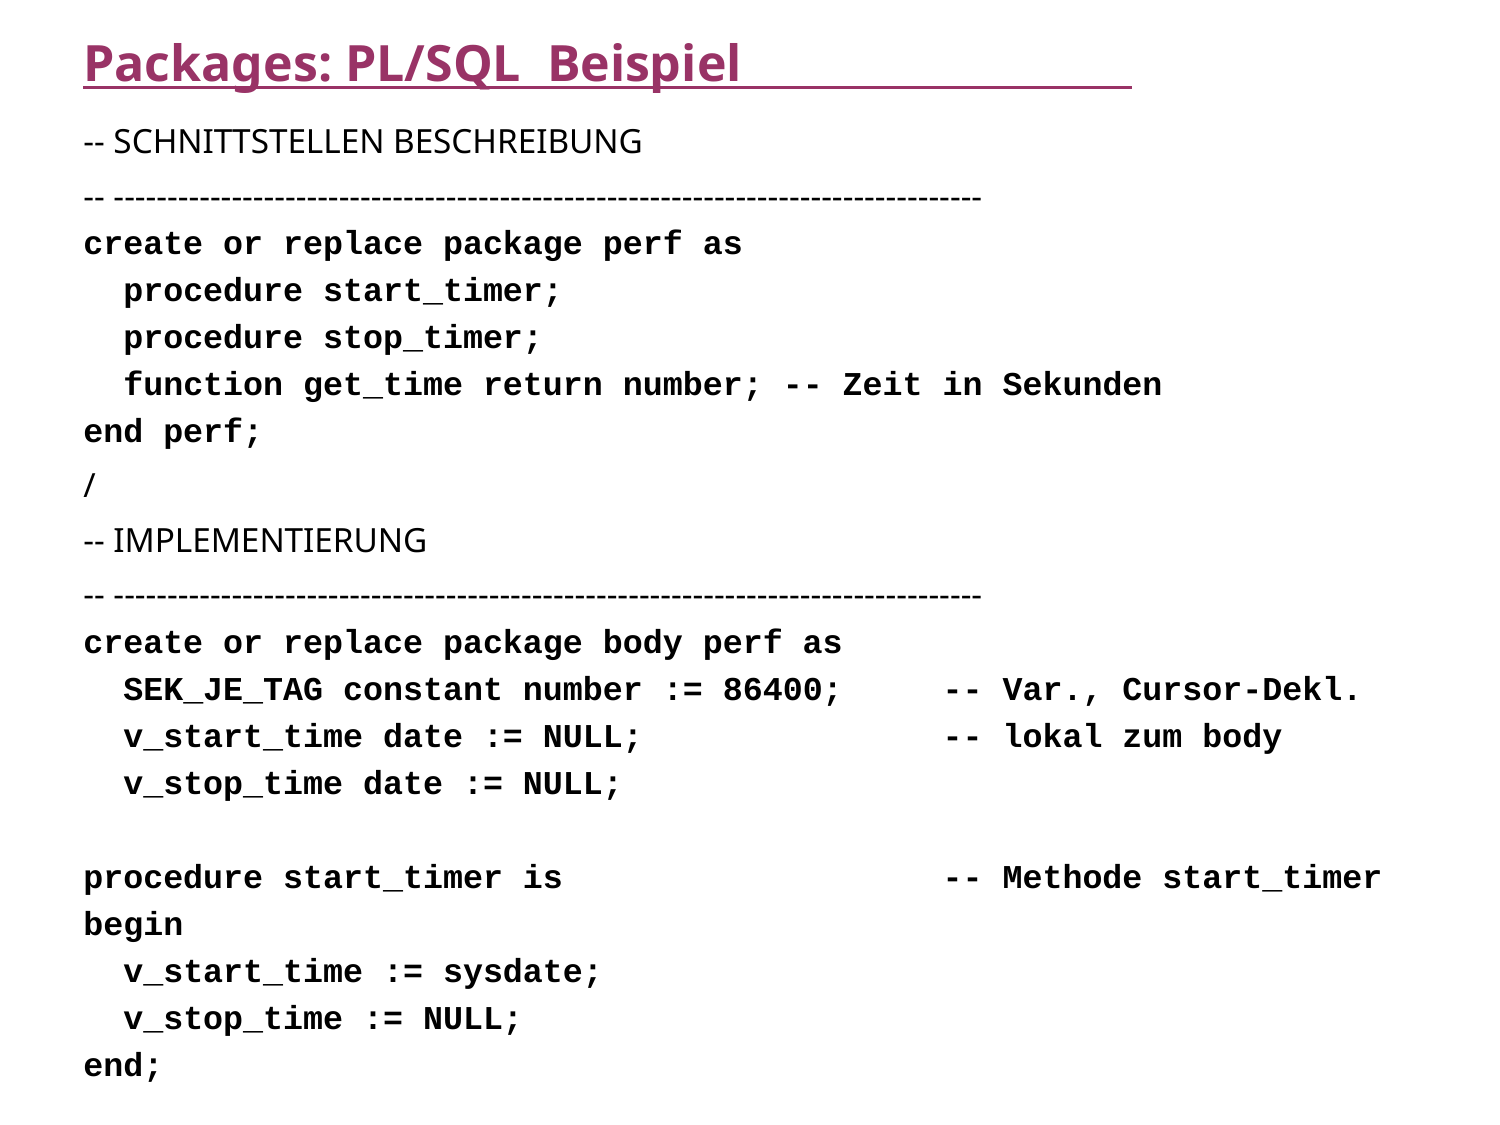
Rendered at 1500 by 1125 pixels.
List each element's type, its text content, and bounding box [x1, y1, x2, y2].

title Packages: PL/SQL Beispiel [83, 0, 1359, 118]
list -- SCHNITTSTELLEN BESCHREIBUNG -- --------------------------------------------------------------------------------- create or replace package perf as procedure start_timer; procedure stop_timer; function get_time return number; -- Zeit in Sekunden end perf; / -- IMPLEMENTIERUNG -- --------------------------------------------------------------------------------- create or replace package body perf as SEK_JE_TAG constant number := 86400; -- Var., Cursor-Dekl. v_start_time date := NULL; -- lokal zum body v_stop_time date := NULL; procedure start_timer is -- Methode start_timer begin v_start_time := sysdate; v_stop_time := NULL; end; [83, 118, 1418, 1059]
